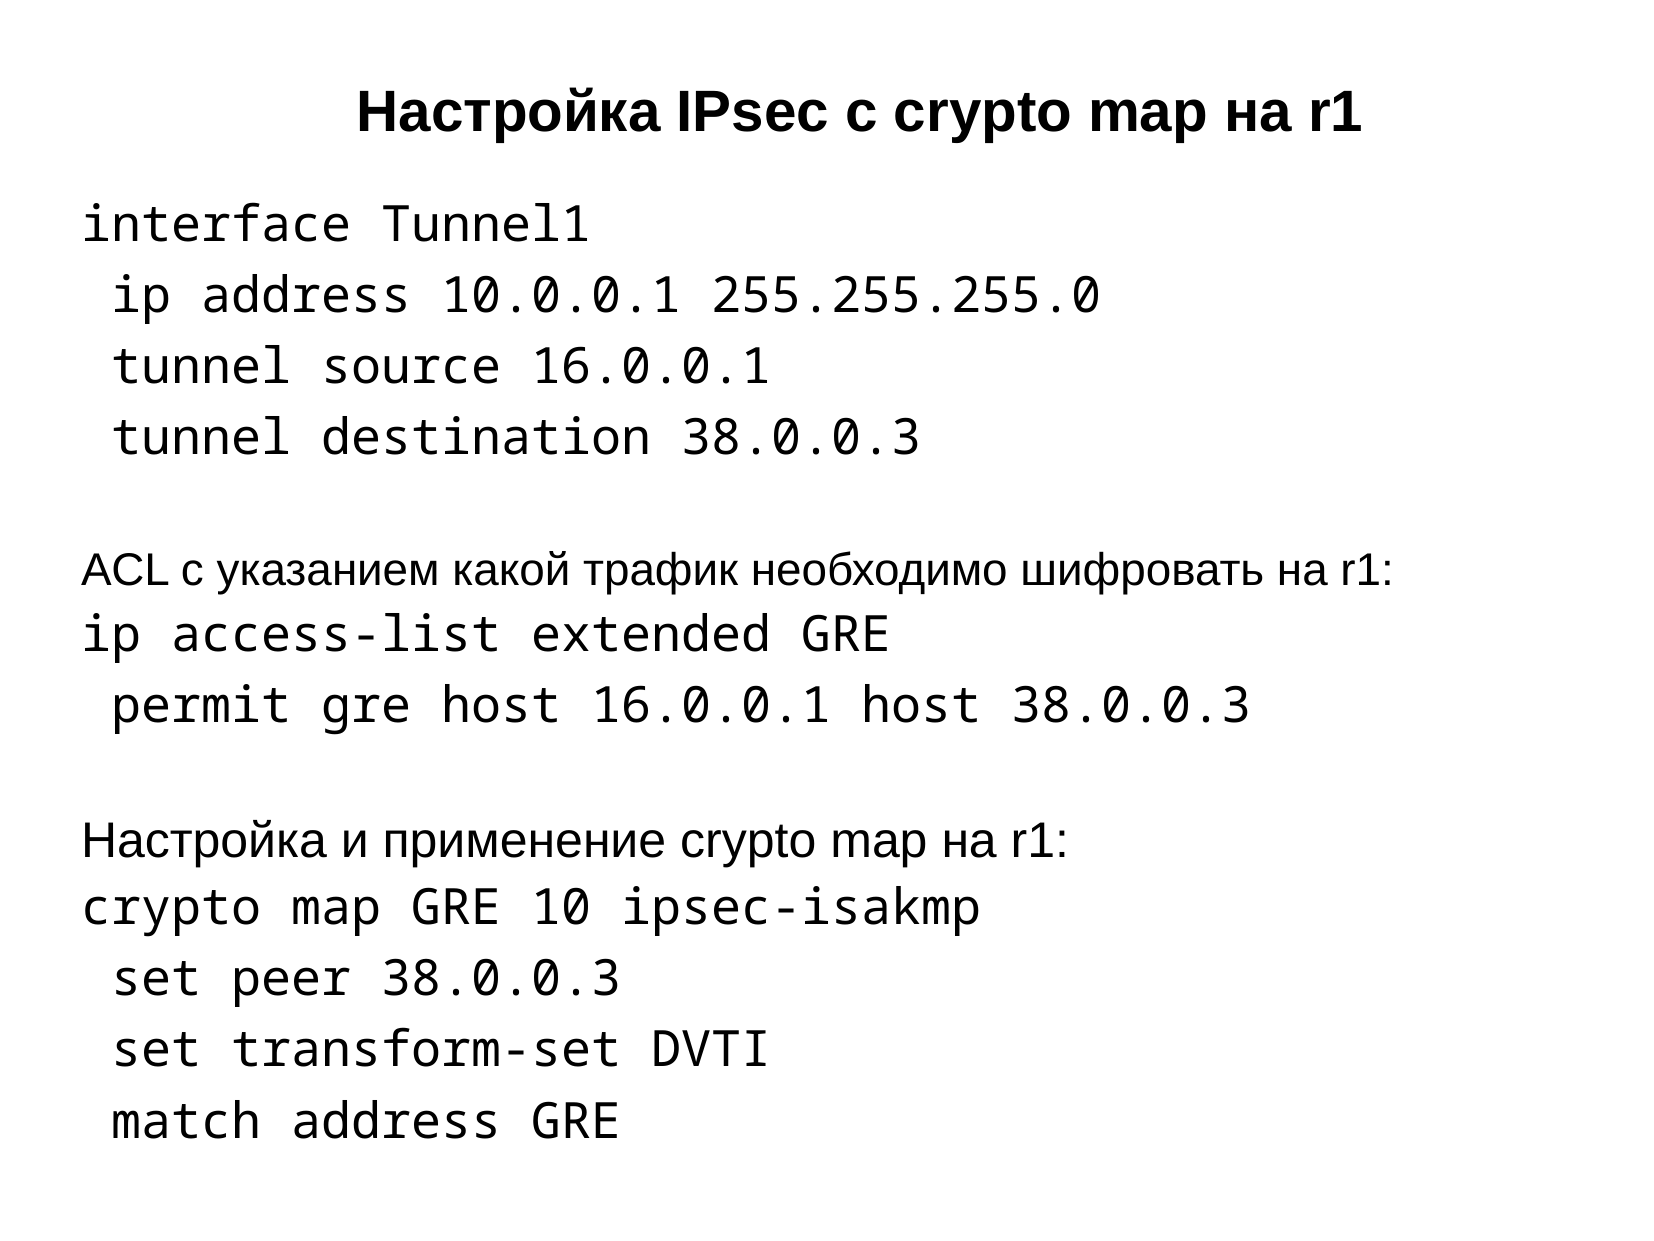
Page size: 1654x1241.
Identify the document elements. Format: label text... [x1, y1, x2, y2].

text_box Настройка IPsec с crypto map на r1 [123, 41, 1597, 151]
list interface Tunnel1 ip address 10.0.0.1 255.255.255.0 tunnel source 16.0.0.1 tunnel destination 38.0.0.3 ACL с указанием какой трафик необходимо шифровать на r1: ip access-list extended GRE permit gre host 16.0.0.1 host 38.0.0.3 Настройка и применение crypto map на r1: crypto map GRE 10 ipsec-isakmp set peer 38.0.0.3 set transform-set DVTI match address GRE interface fa0/0 crypto map GRE [75, 187, 1613, 1163]
